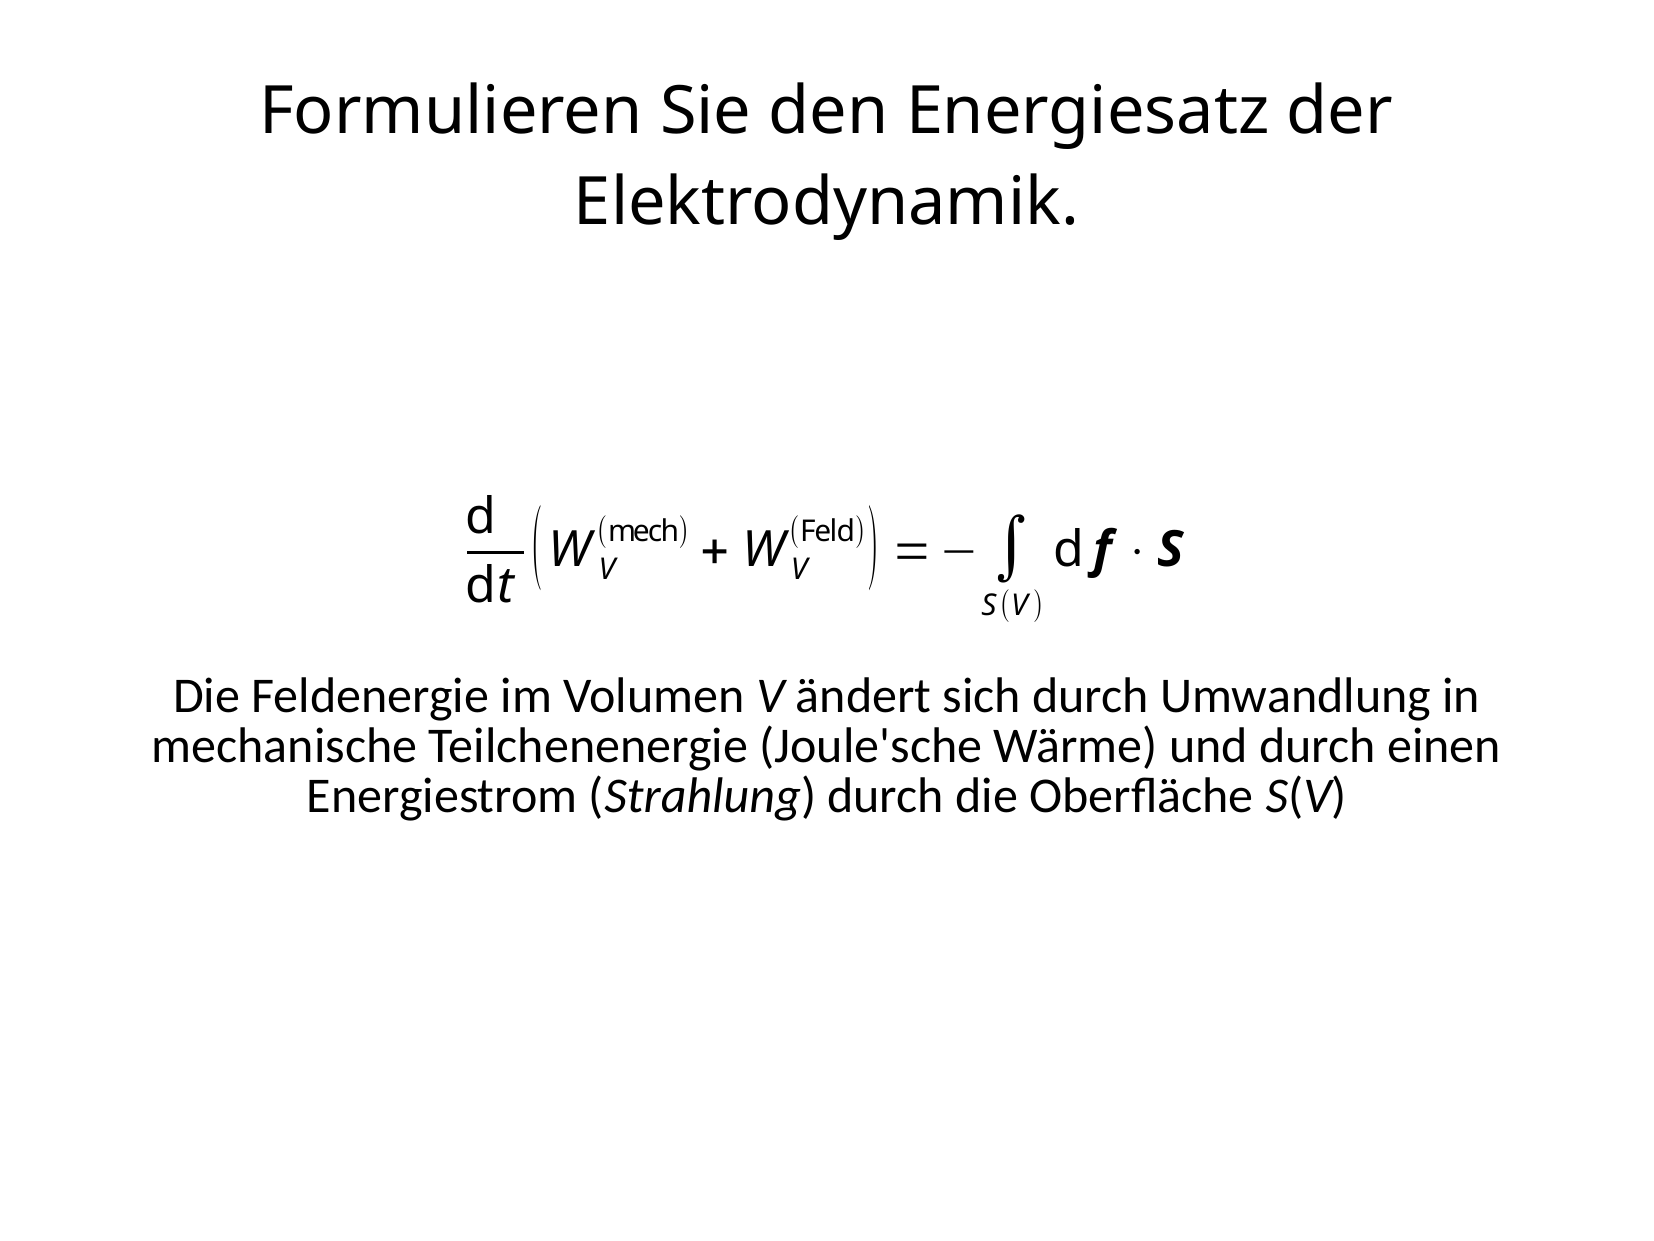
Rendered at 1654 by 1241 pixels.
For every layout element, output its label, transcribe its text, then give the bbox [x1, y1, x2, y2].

subtitle Die Feldenergie im Volumen V ändert sich durch Umwandlung in mechanische Teilchenenergie (Joule'sche Wärme) und durch einen Energiestrom (Strahlung) durch die Oberfläche S(V) [82, 290, 1571, 1010]
chart [459, 487, 1194, 624]
title Formulieren Sie den Energiesatz der Elektrodynamik. [82, 49, 1571, 257]
